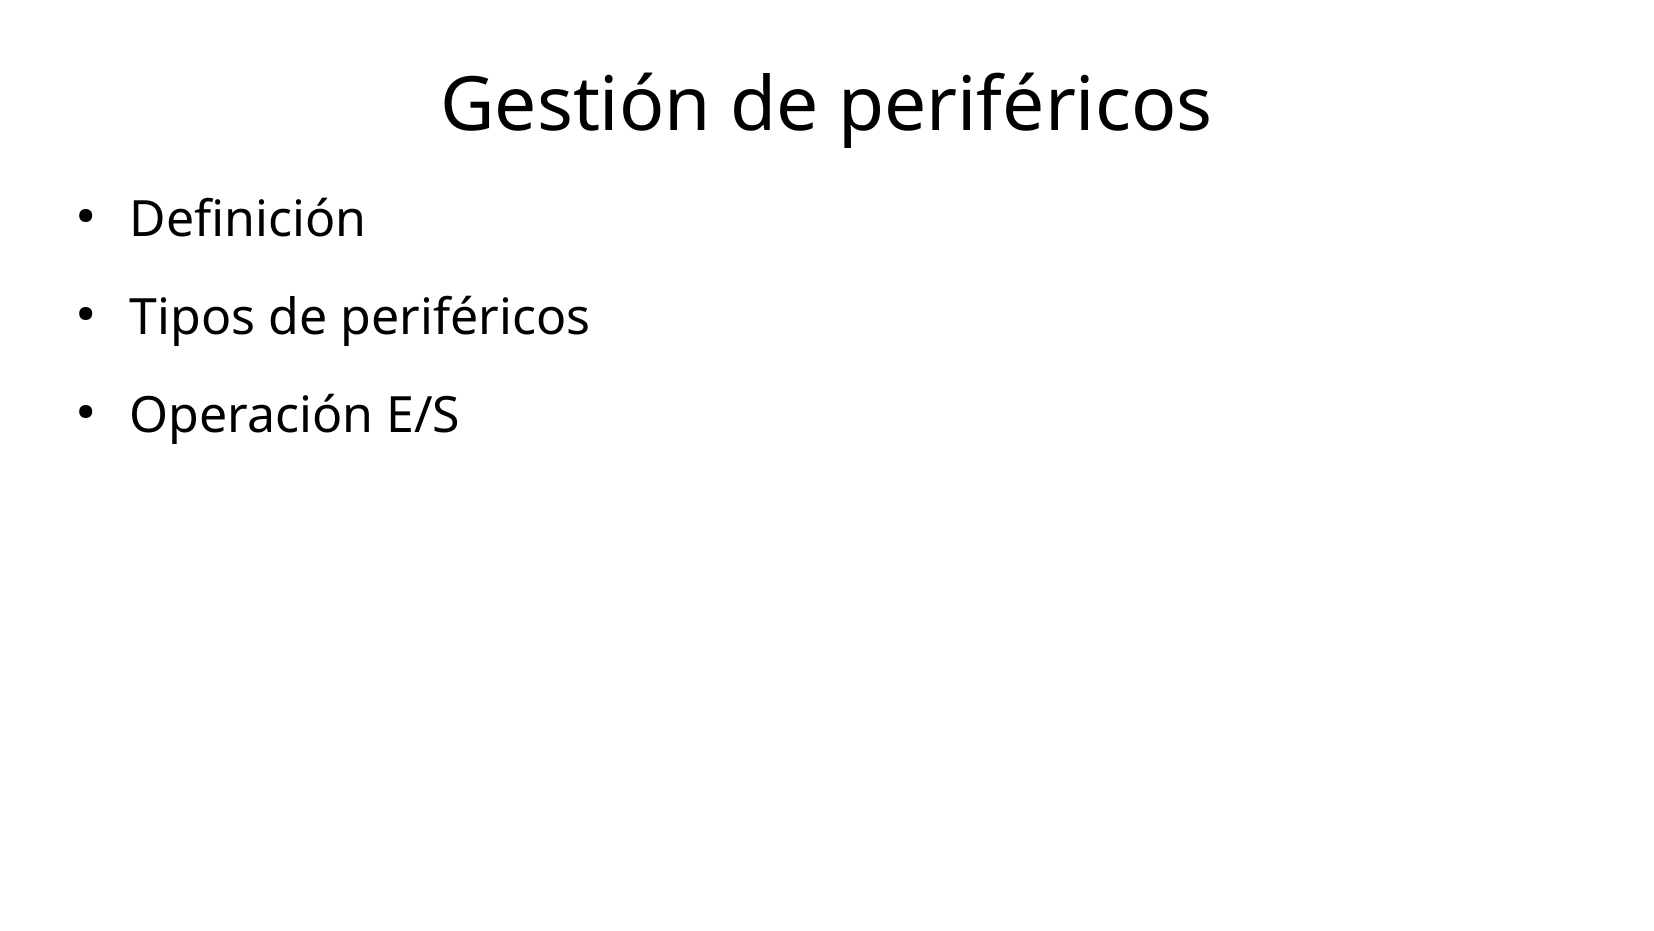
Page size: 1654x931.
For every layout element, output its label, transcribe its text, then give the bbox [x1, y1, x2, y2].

title Gestión de periféricos [82, 48, 1571, 154]
list Definición Tipos de periféricos Operación E/S [59, 183, 1595, 892]
